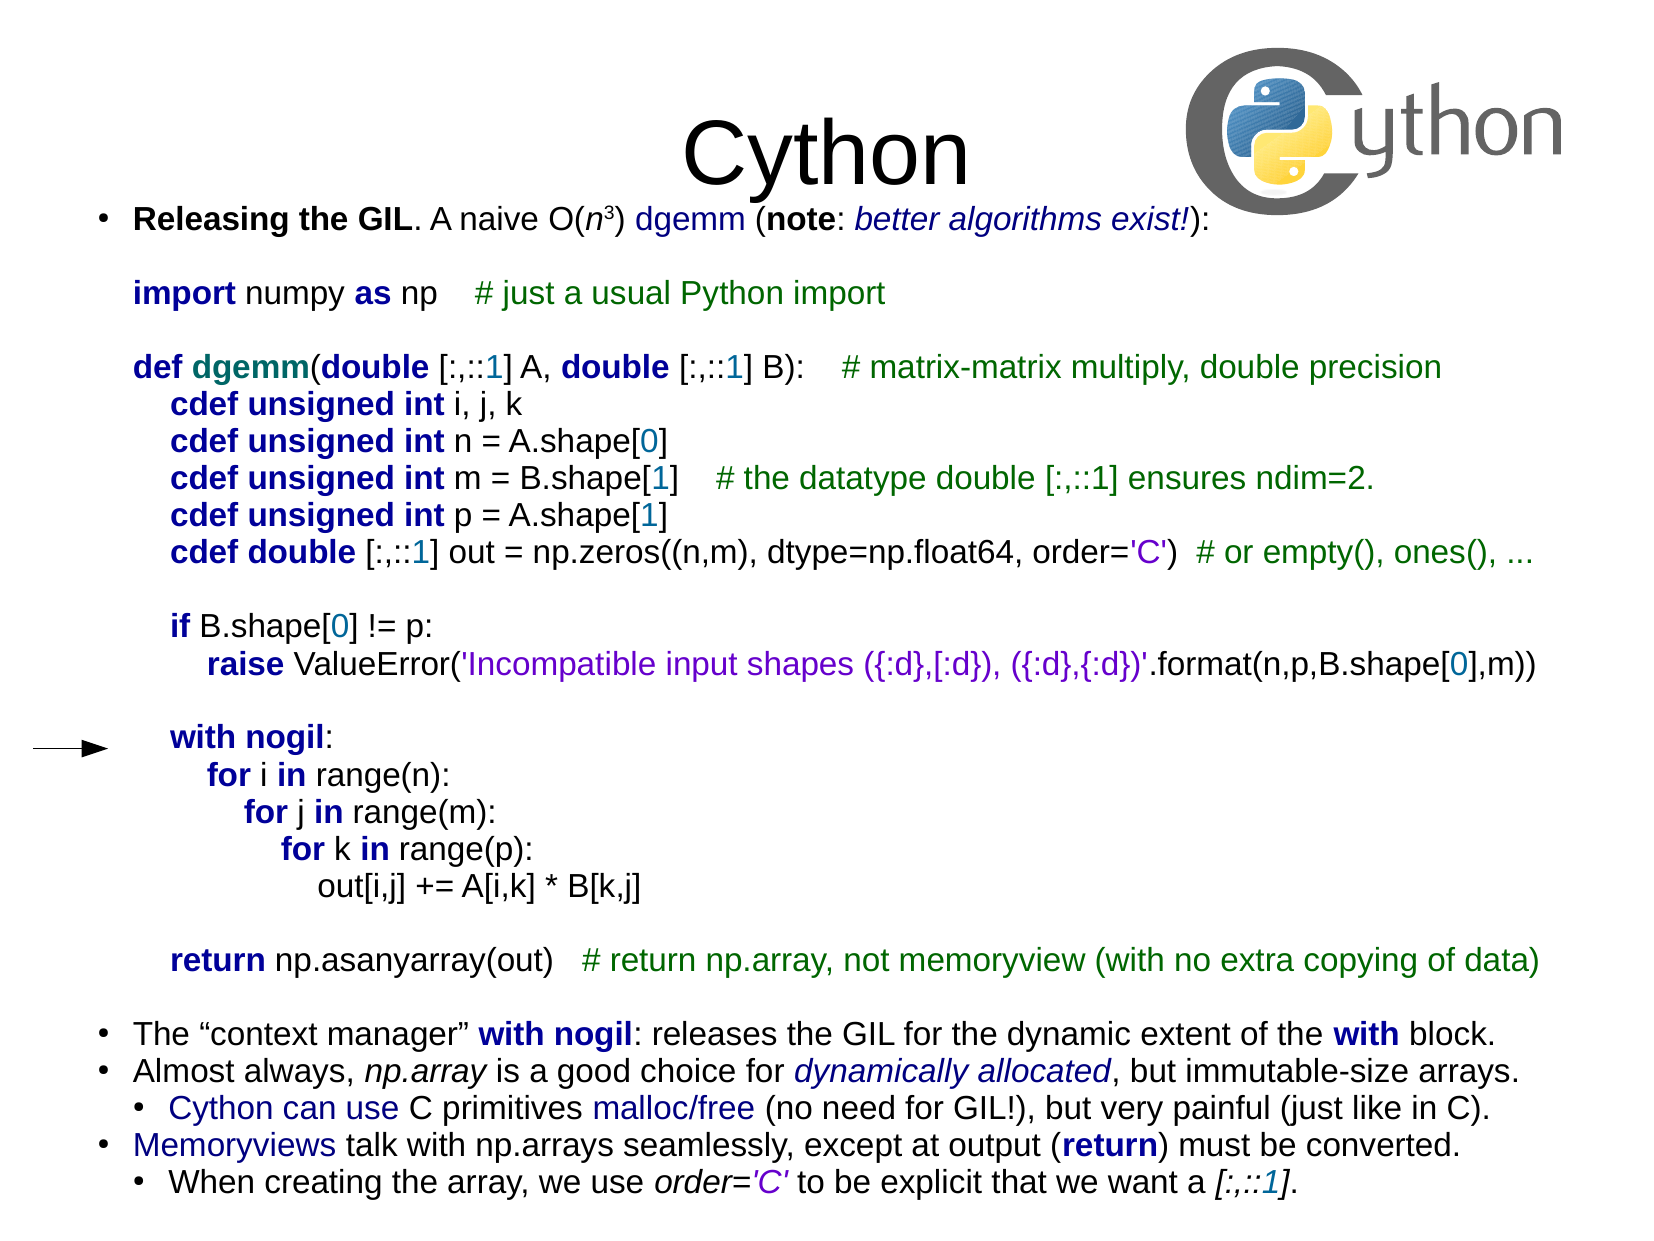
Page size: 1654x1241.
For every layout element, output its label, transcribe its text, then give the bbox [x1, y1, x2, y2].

text_box Releasing the GIL. A naive O(n3) dgemm (note: better algorithms exist!): import numpy as np # just a usual Python import def dgemm(double [:,::1] A, double [:,::1] B): # matrix-matrix multiply, double precision cdef unsigned int i, j, k cdef unsigned int n = A.shape[0] cdef unsigned int m = B.shape[1] # the datatype double [:,::1] ensures ndim=2. cdef unsigned int p = A.shape[1] cdef double [:,::1] out = np.zeros((n,m), dtype=np.float64, order='C') # or empty(), ones(), ... if B.shape[0] != p: raise ValueError('Incompatible input shapes ({:d},[:d}), ({:d},{:d})'.format(n,p,B.shape[0],m)) with nogil: for i in range(n): for j in range(m): for k in range(p): out[i,j] += A[i,k] * B[k,j] return np.asanyarray(out) # return np.array, not memoryview (with no extra copying of data) The “context manager” with nogil: releases the GIL for the dynamic extent of the with block. Almost always, np.array is a good choice for dynamically allocated, but immutable-size arrays. Cython can use C primitives malloc/free (no need for GIL!), but very painful (just like in C). Memoryviews talk with np.arrays seamlessly, except at output (return) must be converted. When creating the array, we use order='C' to be explicit that we want a [:,::1]. [82, 193, 1561, 1222]
title Cython [82, 49, 1185, 193]
picture [1185, 47, 1561, 216]
title Cython [1561, 49, 1571, 257]
